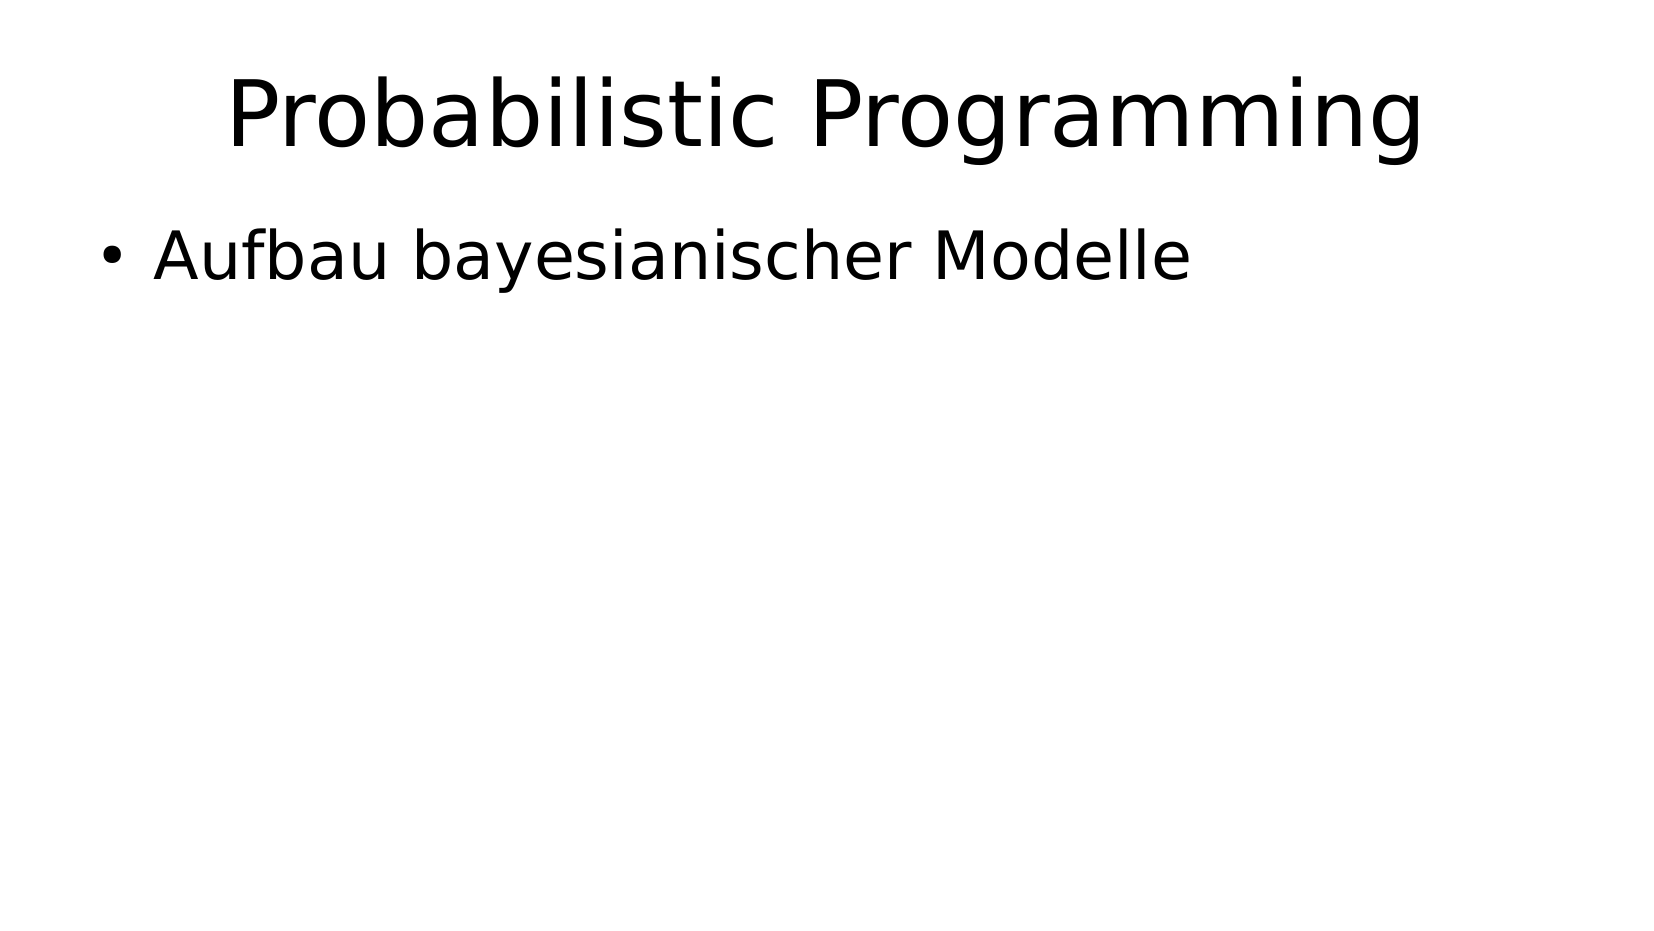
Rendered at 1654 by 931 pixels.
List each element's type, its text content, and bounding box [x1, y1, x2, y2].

list Aufbau bayesianischer Modelle [82, 217, 1571, 758]
title Probabilistic Programming [82, 37, 1571, 193]
